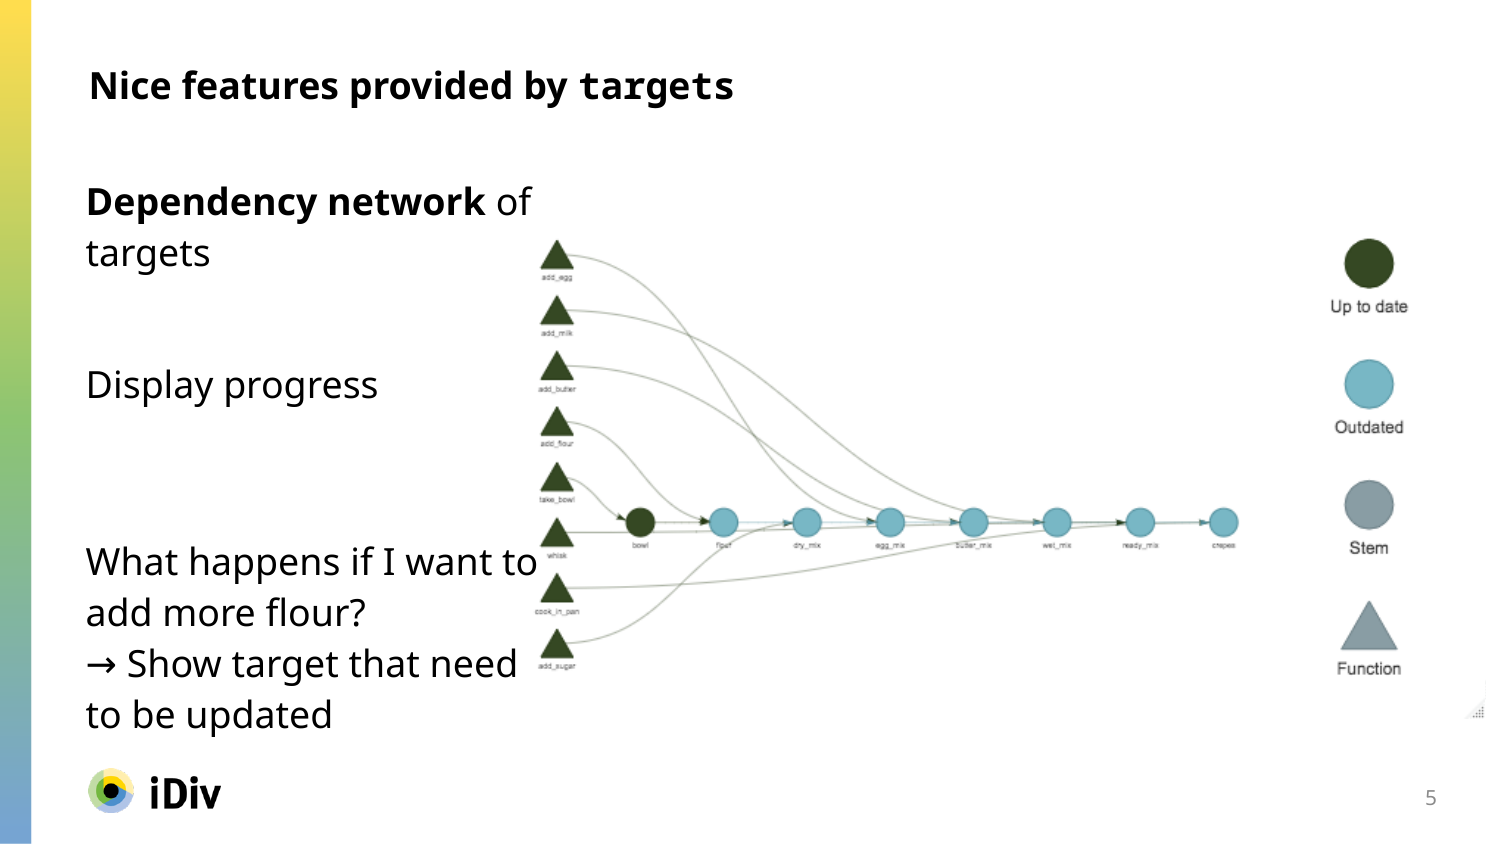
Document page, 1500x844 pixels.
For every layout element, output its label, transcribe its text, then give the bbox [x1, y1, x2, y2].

list Nice features provided by targets [88, 61, 1437, 157]
picture [0, 0, 1500, 844]
slide_number <number> [1240, 767, 1437, 813]
text_box Dependency network of targets [70, 167, 573, 278]
text_box Display progress [70, 351, 478, 461]
text_box What happens if I want to add more flour? → Show target that need to be updated [70, 528, 573, 725]
